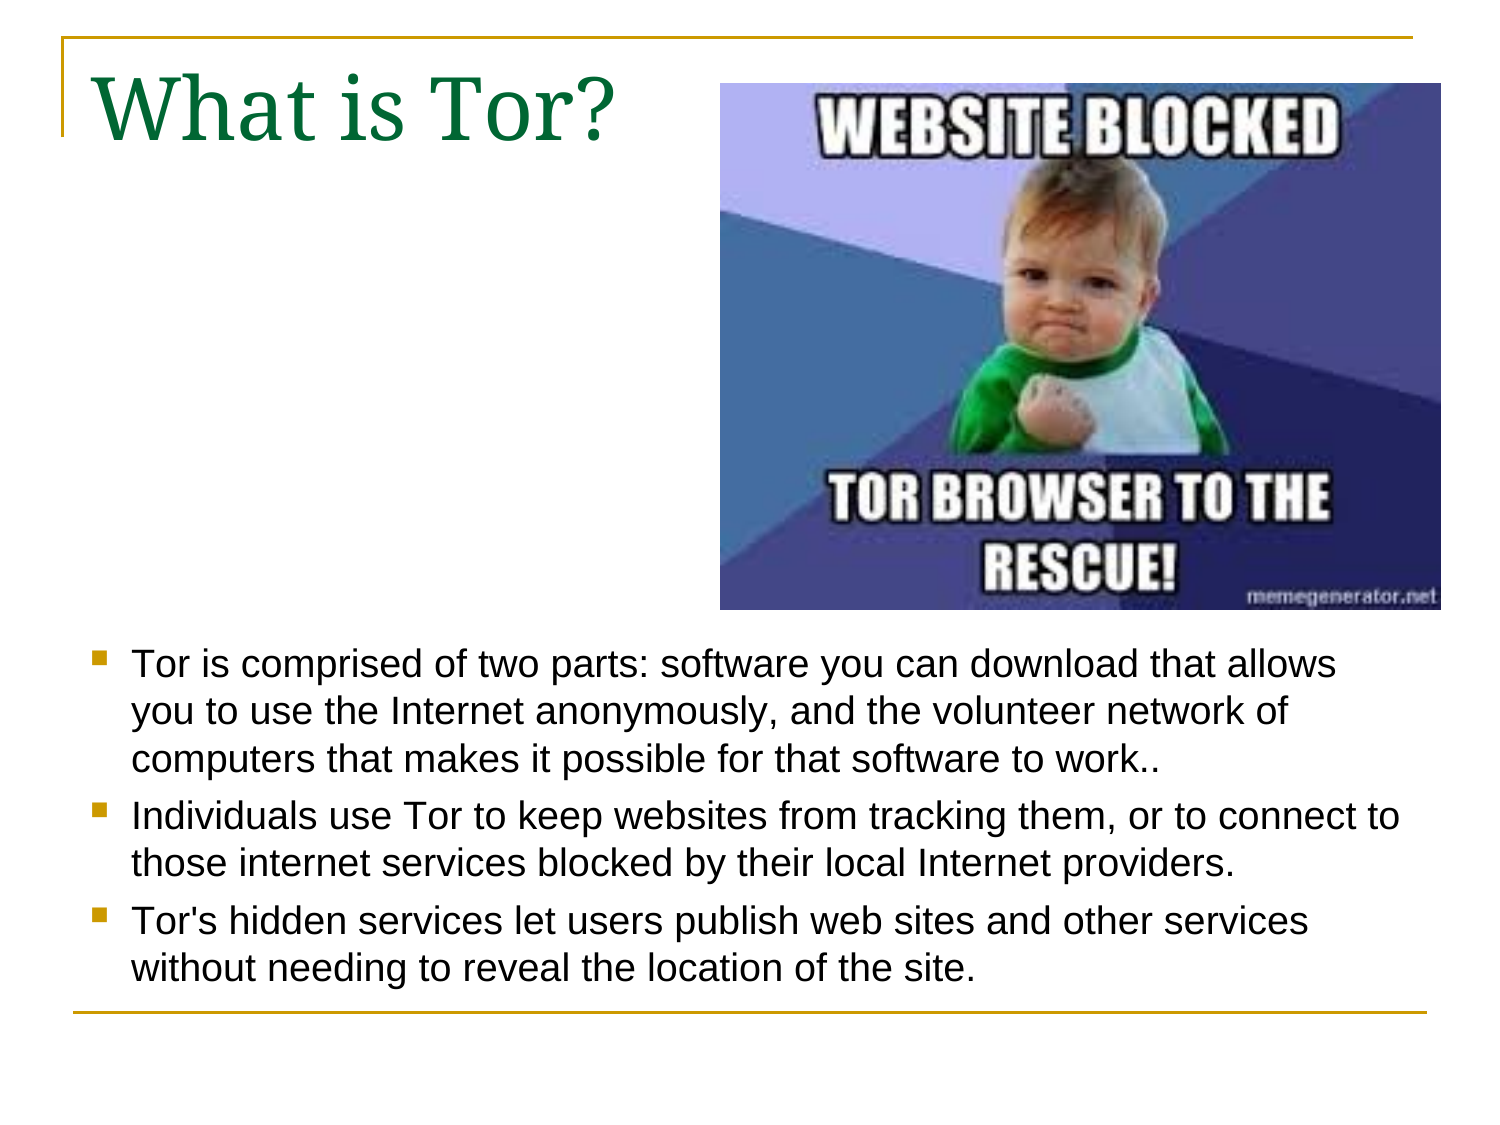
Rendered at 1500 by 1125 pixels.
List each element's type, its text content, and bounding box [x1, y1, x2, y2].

list Tor is comprised of two parts: software you can download that allows you to use the Internet anonymously, and the volunteer network of computers that makes it possible for that software to work.. Individuals use Tor to keep websites from tracking them, or to connect to those internet services blocked by their local Internet providers. Tor's hidden services let users publish web sites and other services without needing to reveal the location of the site. [75, 630, 1426, 1006]
title What is Tor? [75, 45, 1426, 233]
picture [720, 83, 1441, 610]
